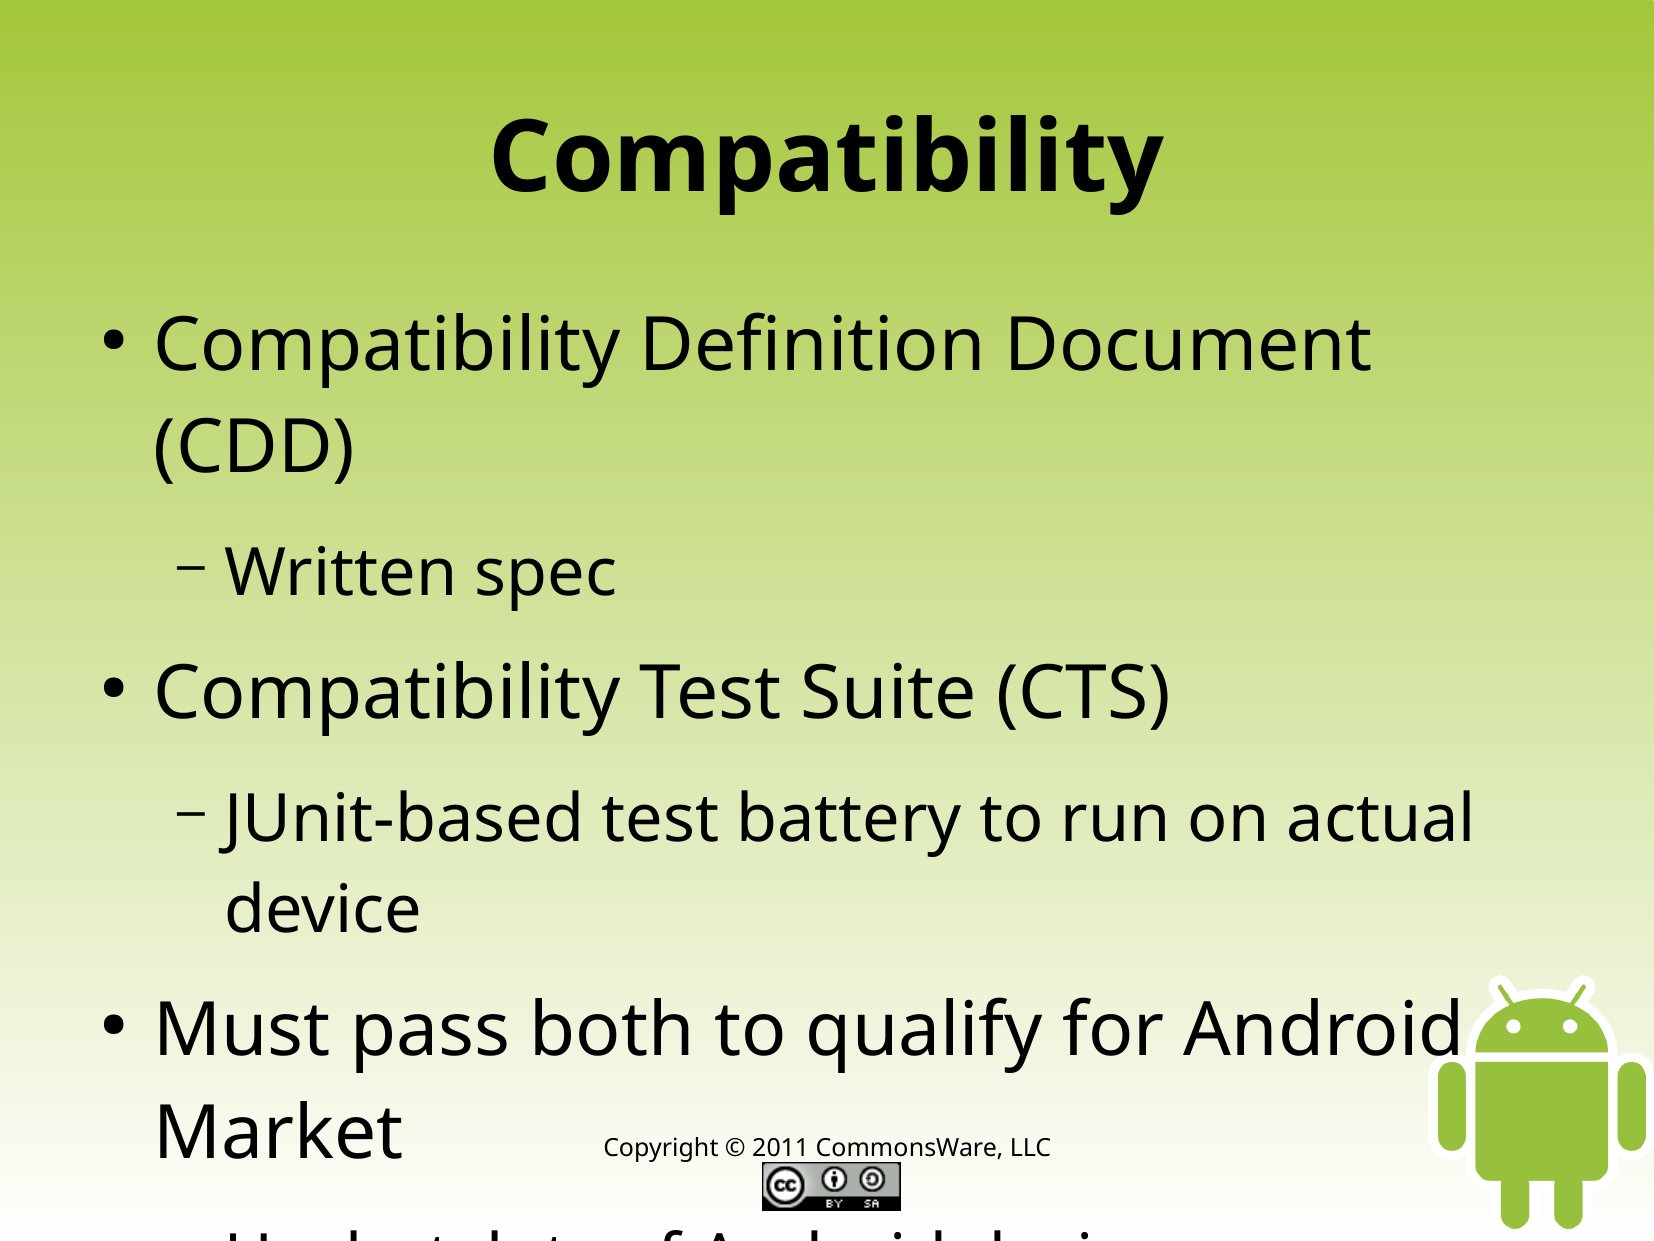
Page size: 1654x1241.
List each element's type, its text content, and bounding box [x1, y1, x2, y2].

picture [1428, 975, 1654, 1238]
list Compatibility Definition Document (CDD) Written spec Compatibility Test Suite (CTS) JUnit-based test battery to run on actual device Must pass both to qualify for Android Market Upshot: lots of Android devices sans Market [82, 290, 1571, 1094]
title Compatibility [82, 49, 1571, 257]
picture [762, 1162, 901, 1211]
